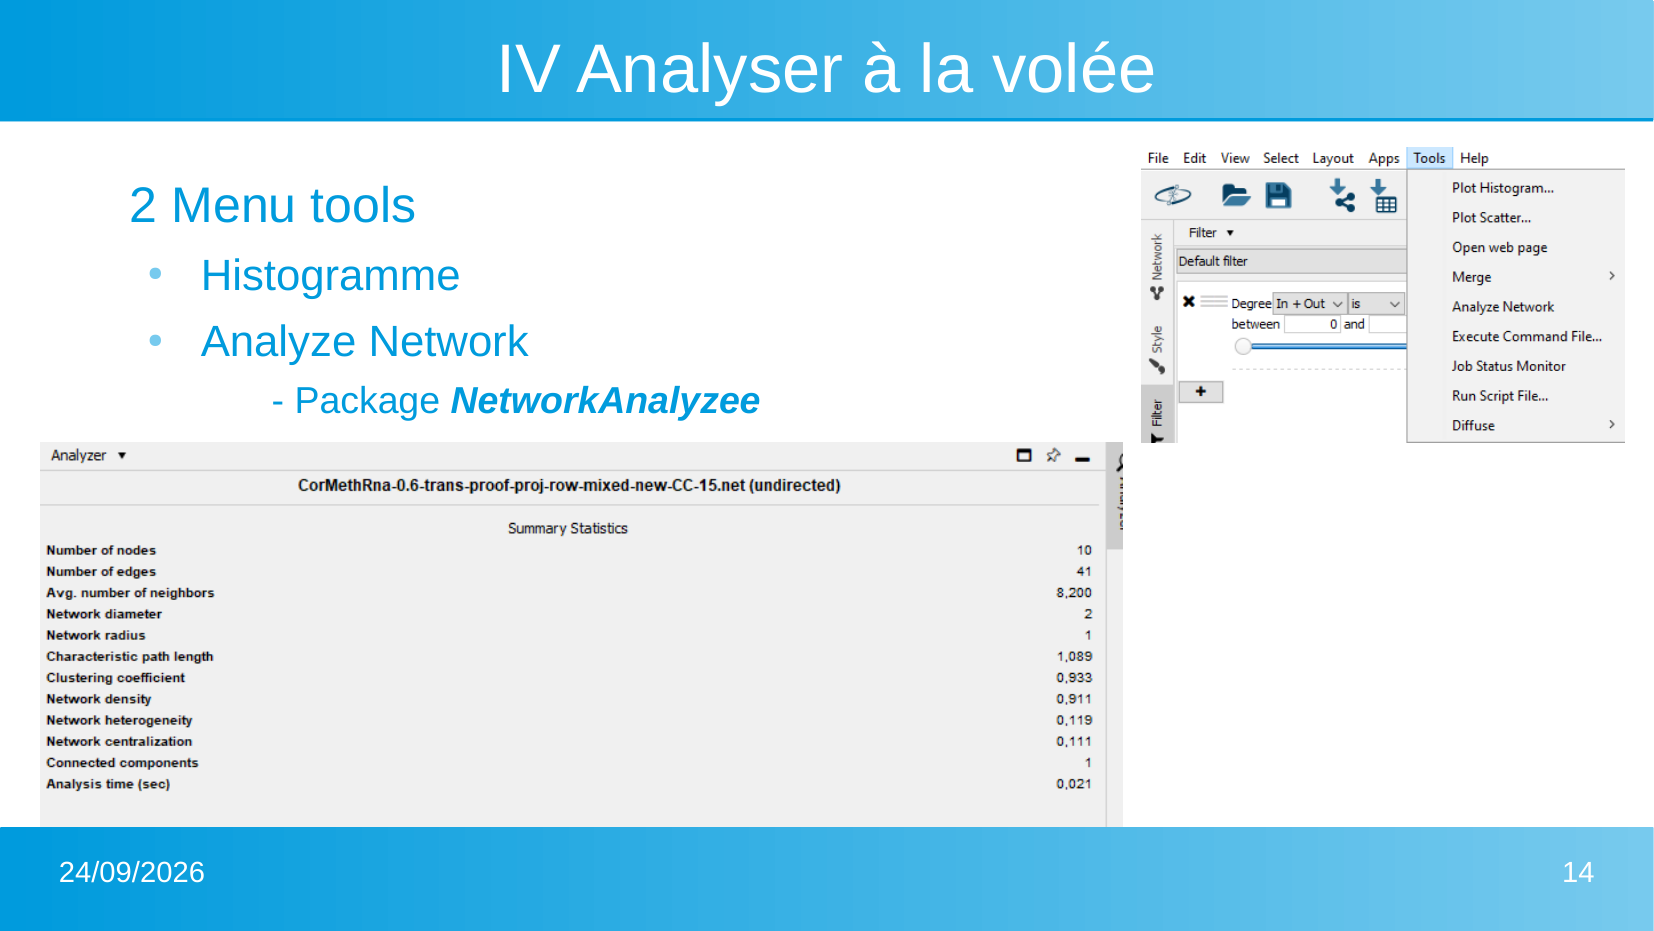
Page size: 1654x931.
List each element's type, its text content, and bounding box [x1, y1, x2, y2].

title IV Analyser à la volée [59, 29, 1595, 108]
picture [1141, 147, 1625, 443]
list 2 Menu tools Histogramme Analyze Network - Package NetworkAnalyzee [59, 177, 1595, 768]
picture [40, 442, 1123, 827]
